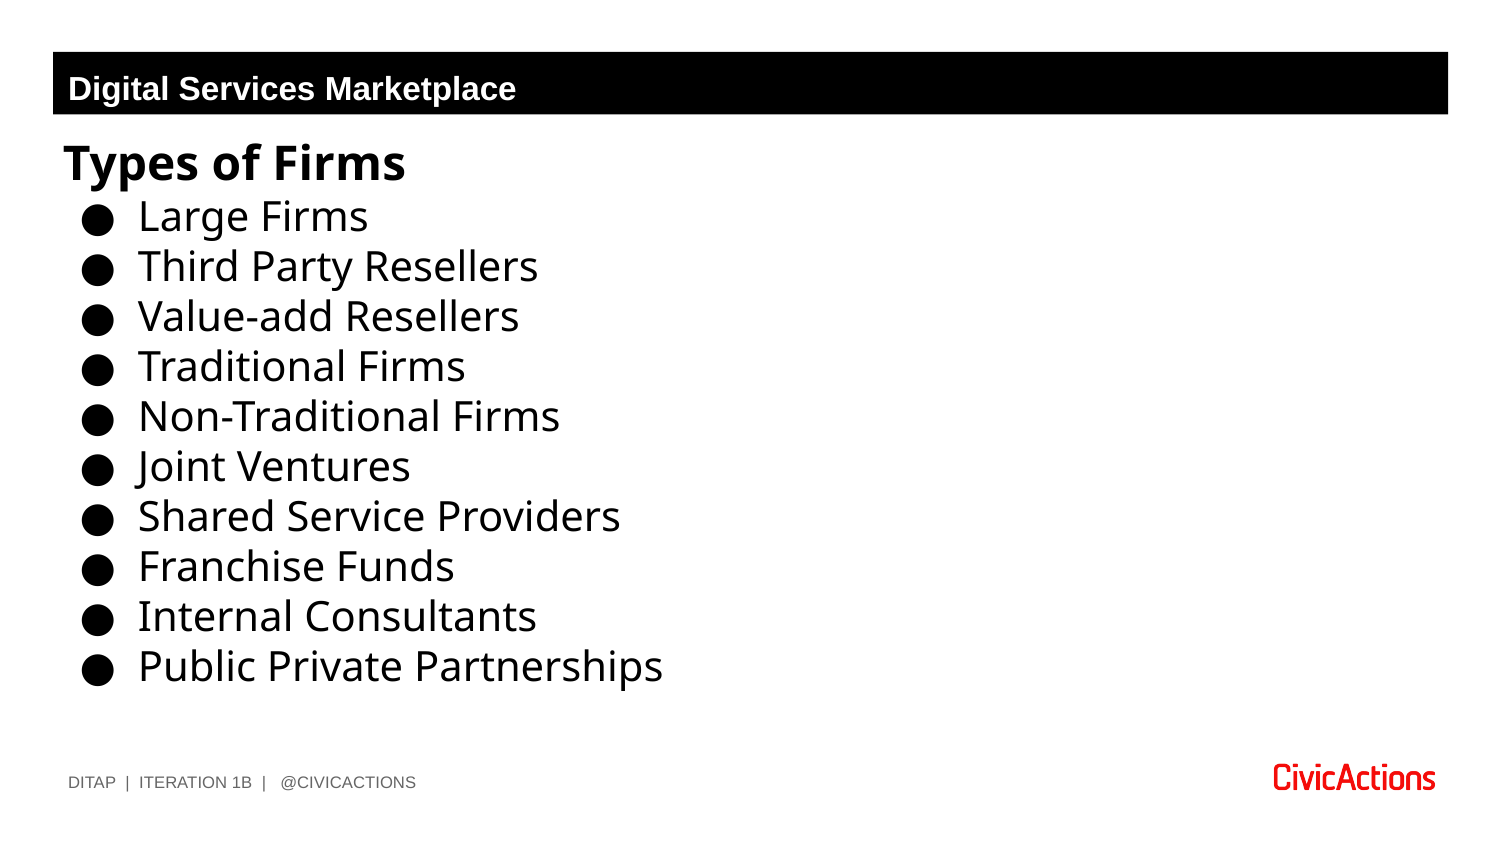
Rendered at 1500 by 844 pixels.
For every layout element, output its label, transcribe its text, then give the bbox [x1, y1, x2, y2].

text_box Digital Services Marketplace [53, 51, 1449, 115]
text_box Types of Firms Large Firms Third Party Resellers Value-add Resellers Traditional Firms Non-Traditional Firms Joint Ventures Shared Service Providers Franchise Funds Internal Consultants Public Private Partnerships [53, 122, 1449, 716]
picture [1271, 758, 1438, 795]
